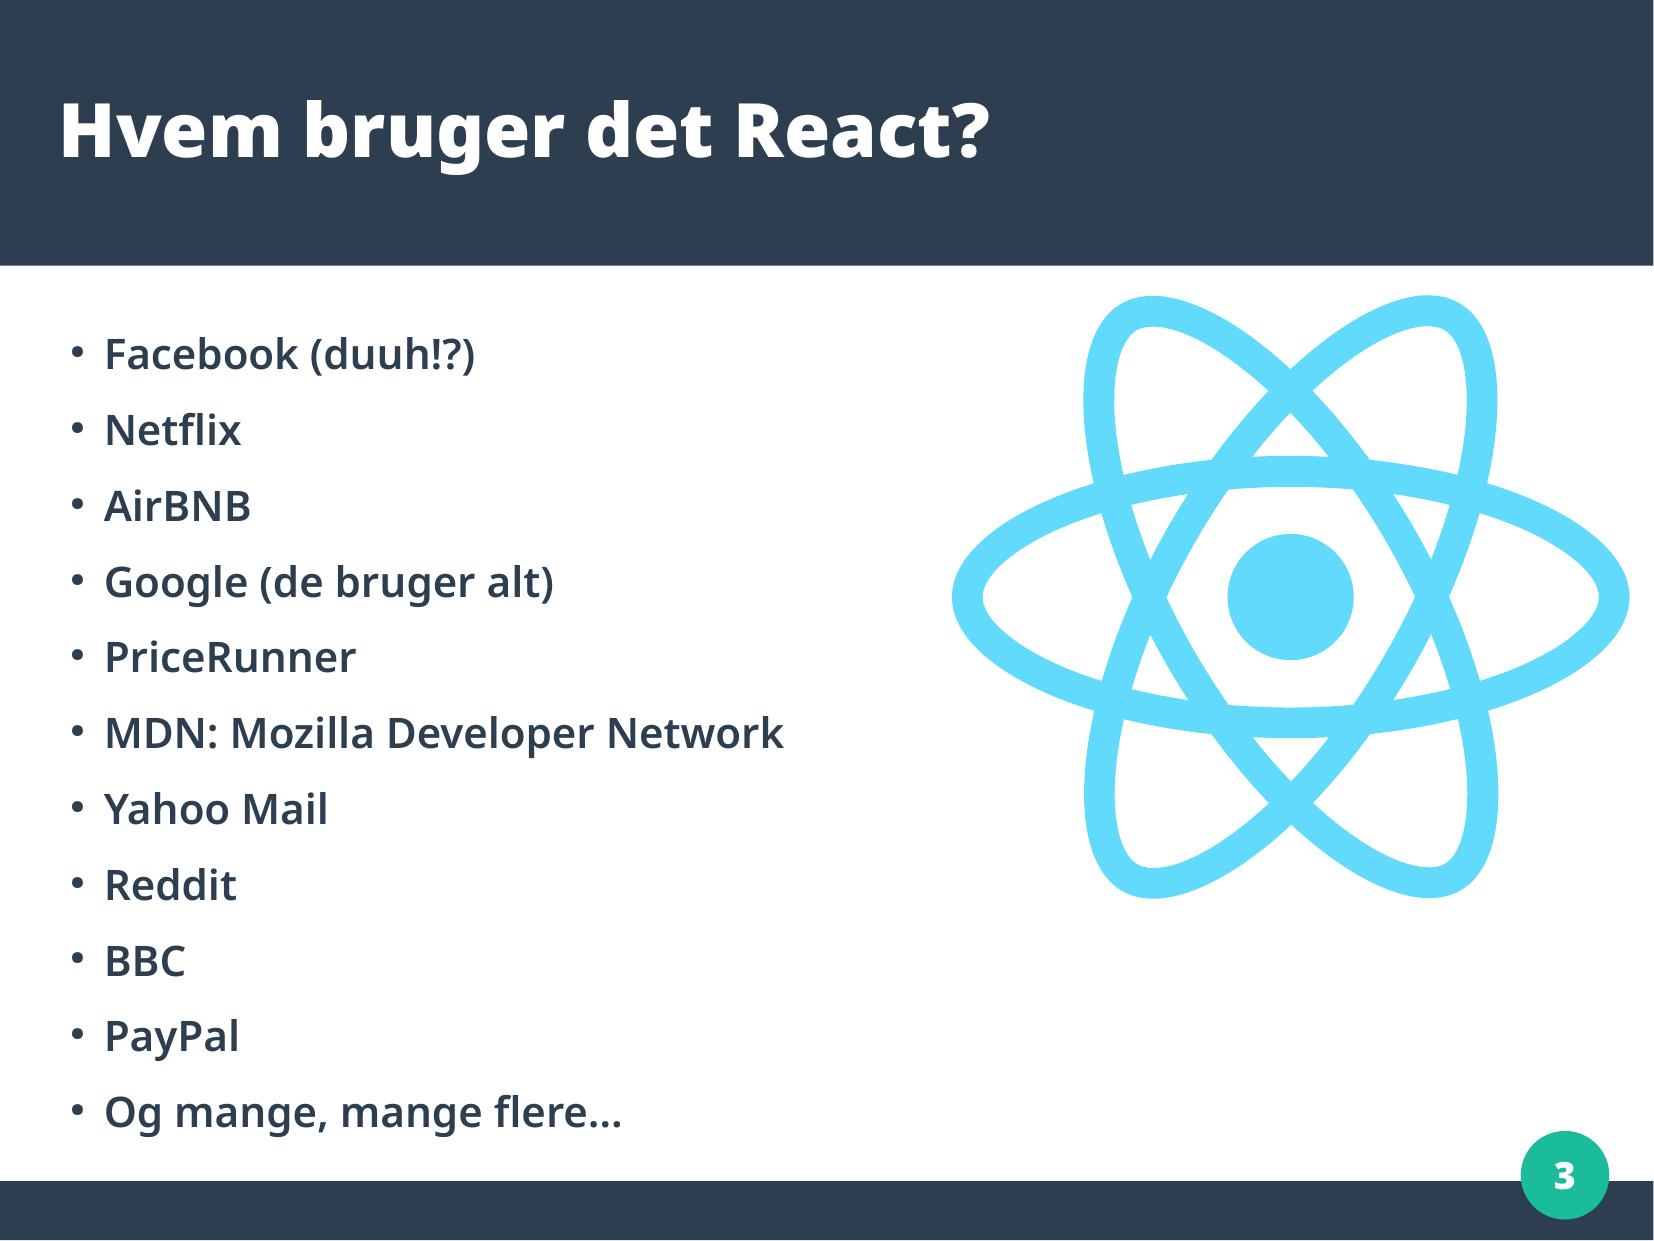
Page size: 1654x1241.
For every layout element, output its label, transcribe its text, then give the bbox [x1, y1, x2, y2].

list Facebook (duuh!?) Netflix AirBNB Google (de bruger alt) PriceRunner MDN: Mozilla Developer Network Yahoo Mail Reddit BBC PayPal Og mange, mange flere… [59, 324, 1595, 1152]
title Hvem bruger det React? [59, 49, 1595, 207]
picture [933, 259, 1654, 929]
